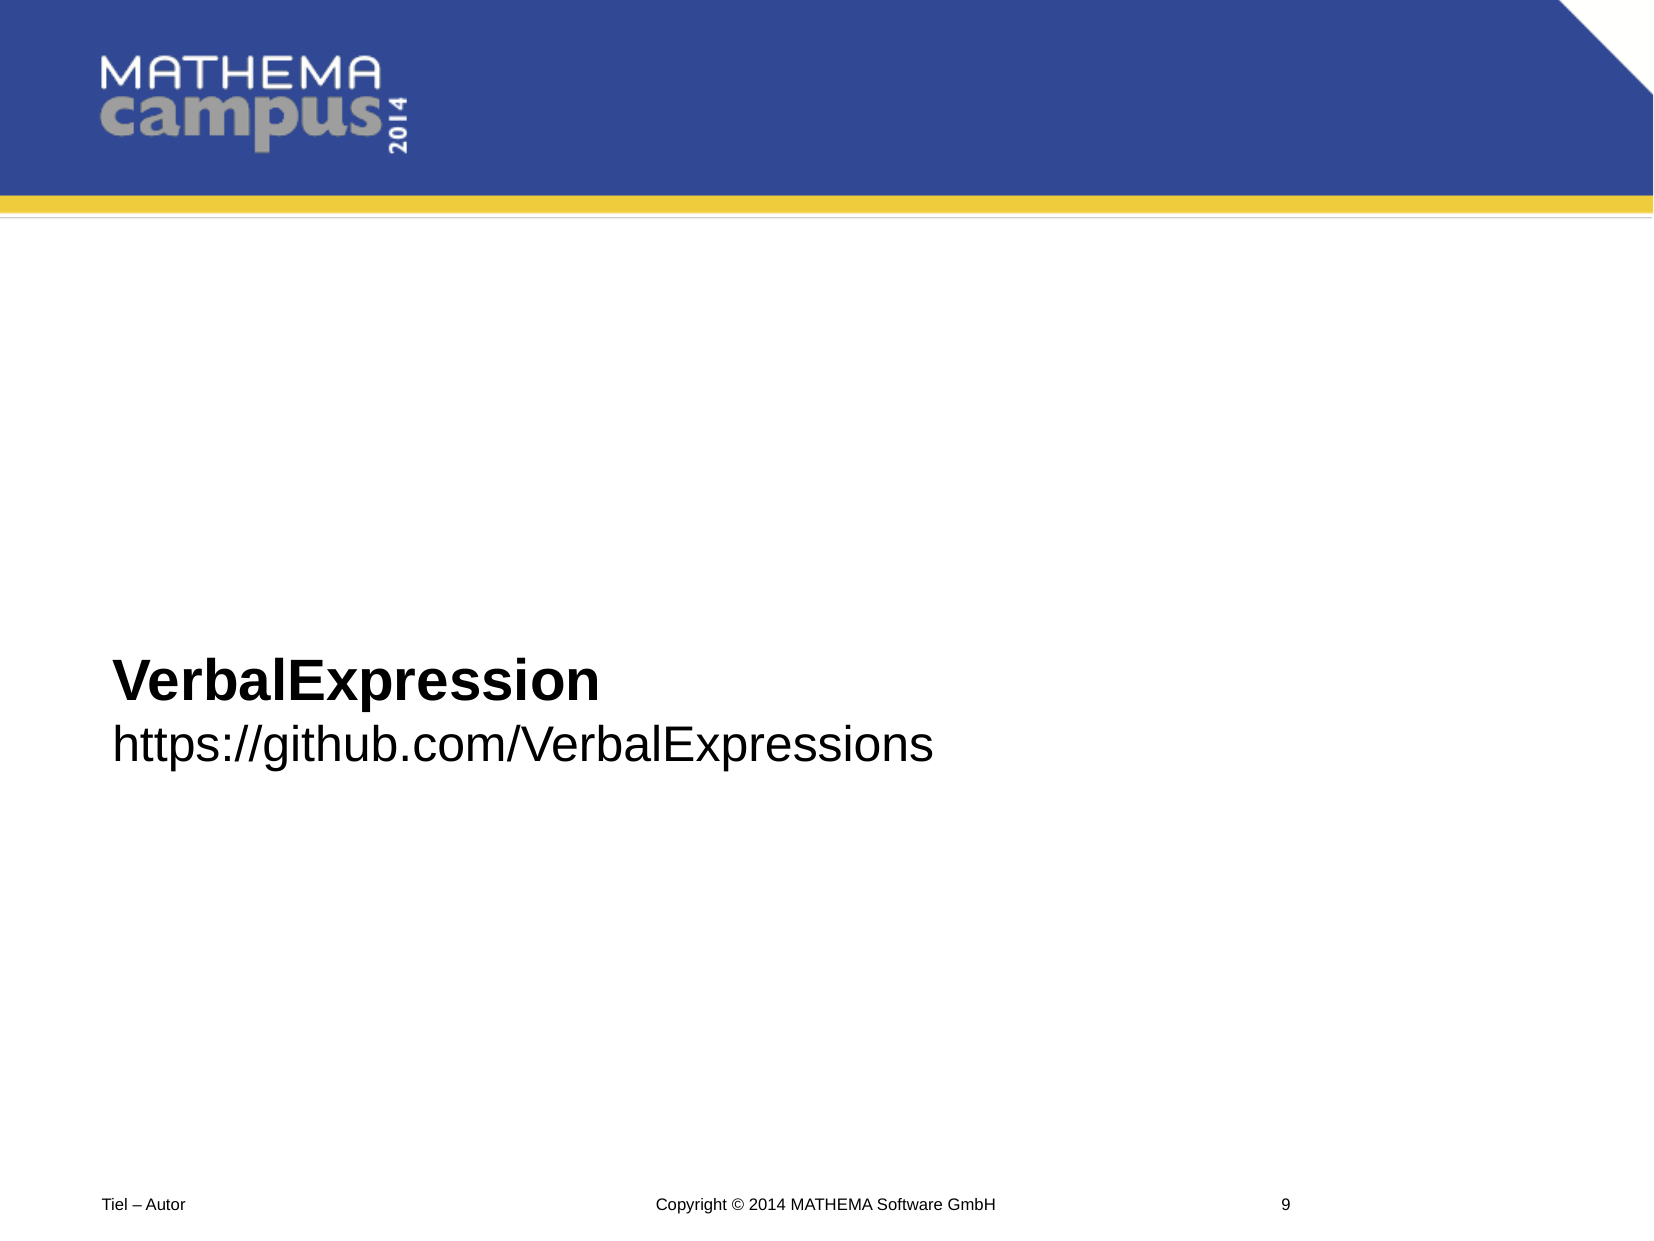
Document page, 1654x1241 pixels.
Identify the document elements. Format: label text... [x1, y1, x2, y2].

text_box VerbalExpression https://github.com/VerbalExpressions [112, 362, 1530, 1102]
